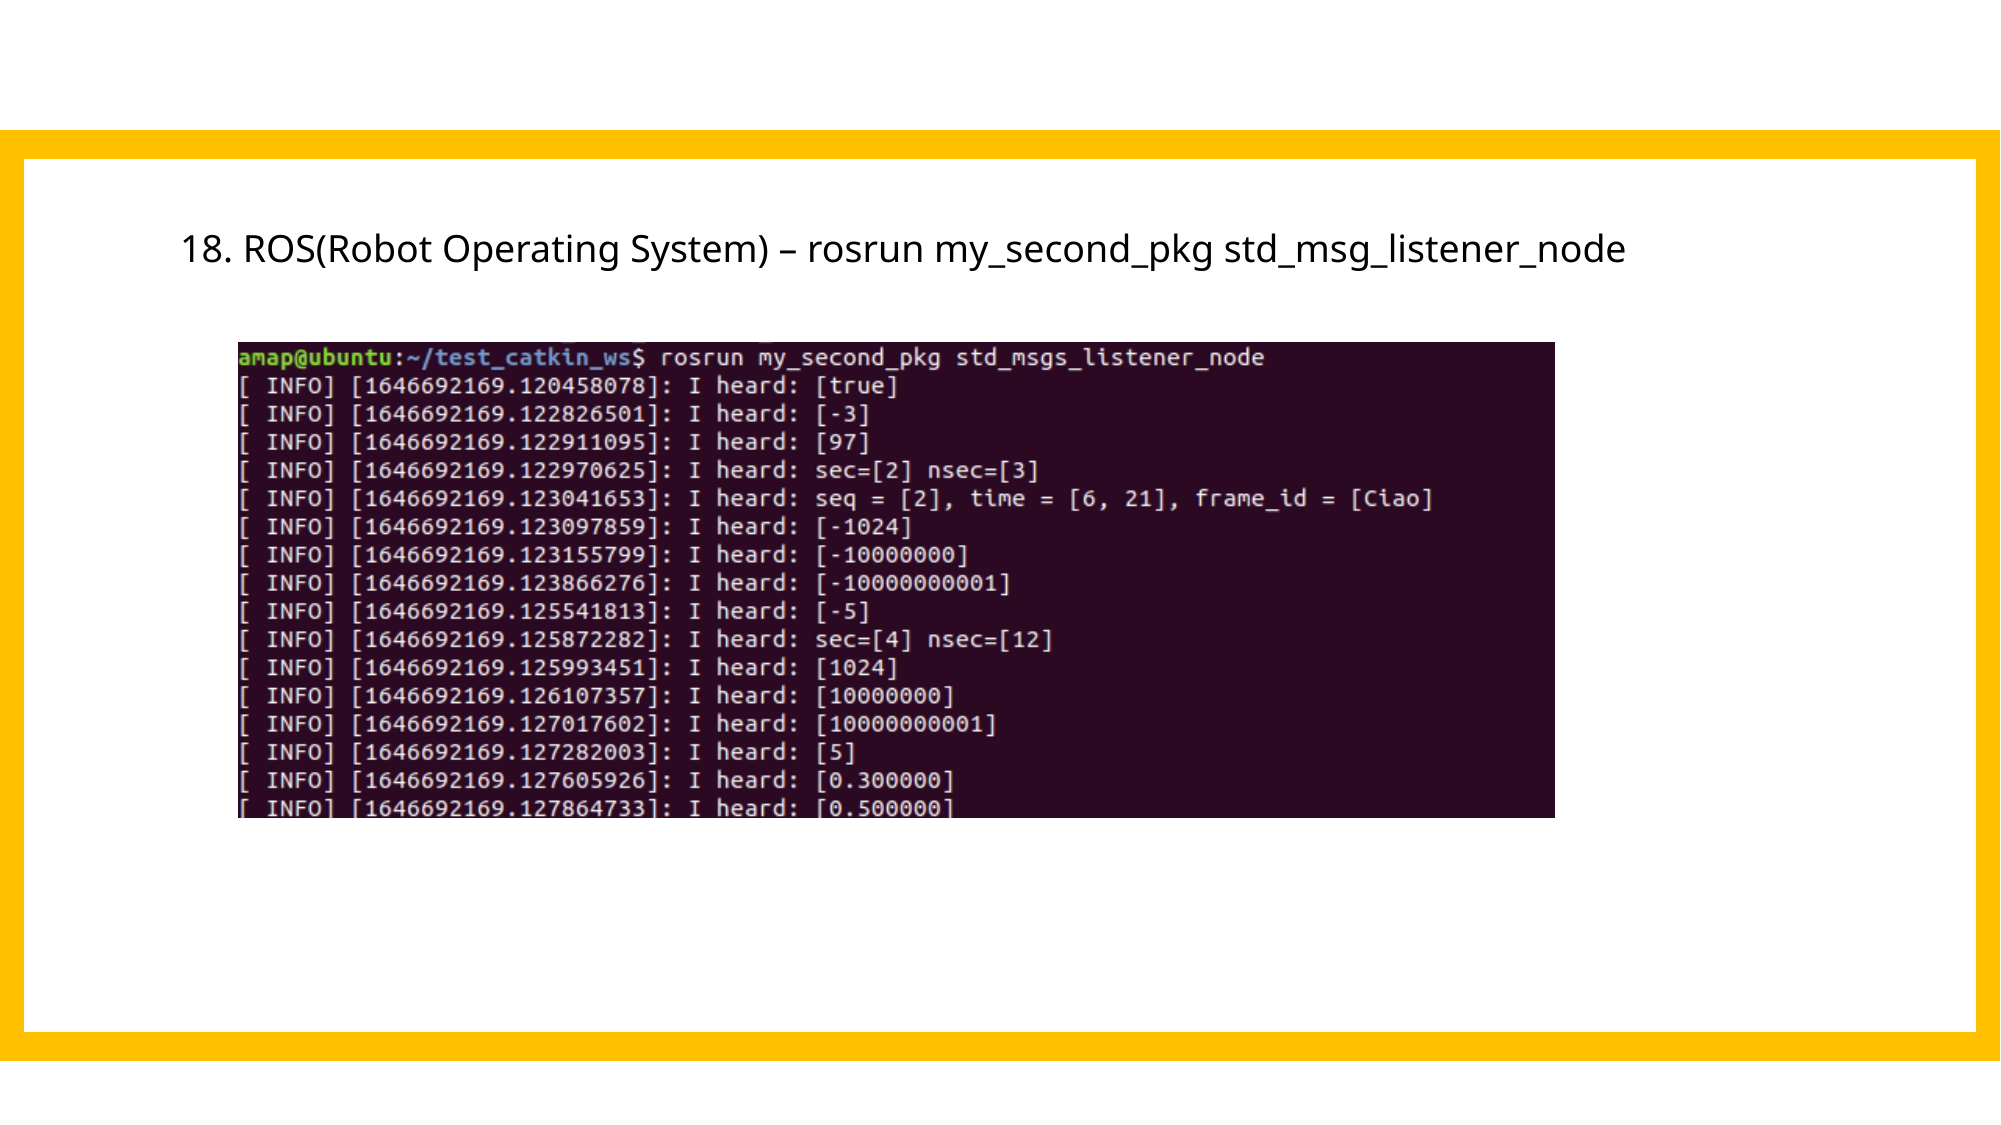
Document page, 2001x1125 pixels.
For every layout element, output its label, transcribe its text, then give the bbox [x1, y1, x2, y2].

text_box 18. ROS(Robot Operating System) – rosrun my_second_pkg std_msg_listener_node [165, 217, 1771, 278]
picture [238, 342, 1555, 818]
